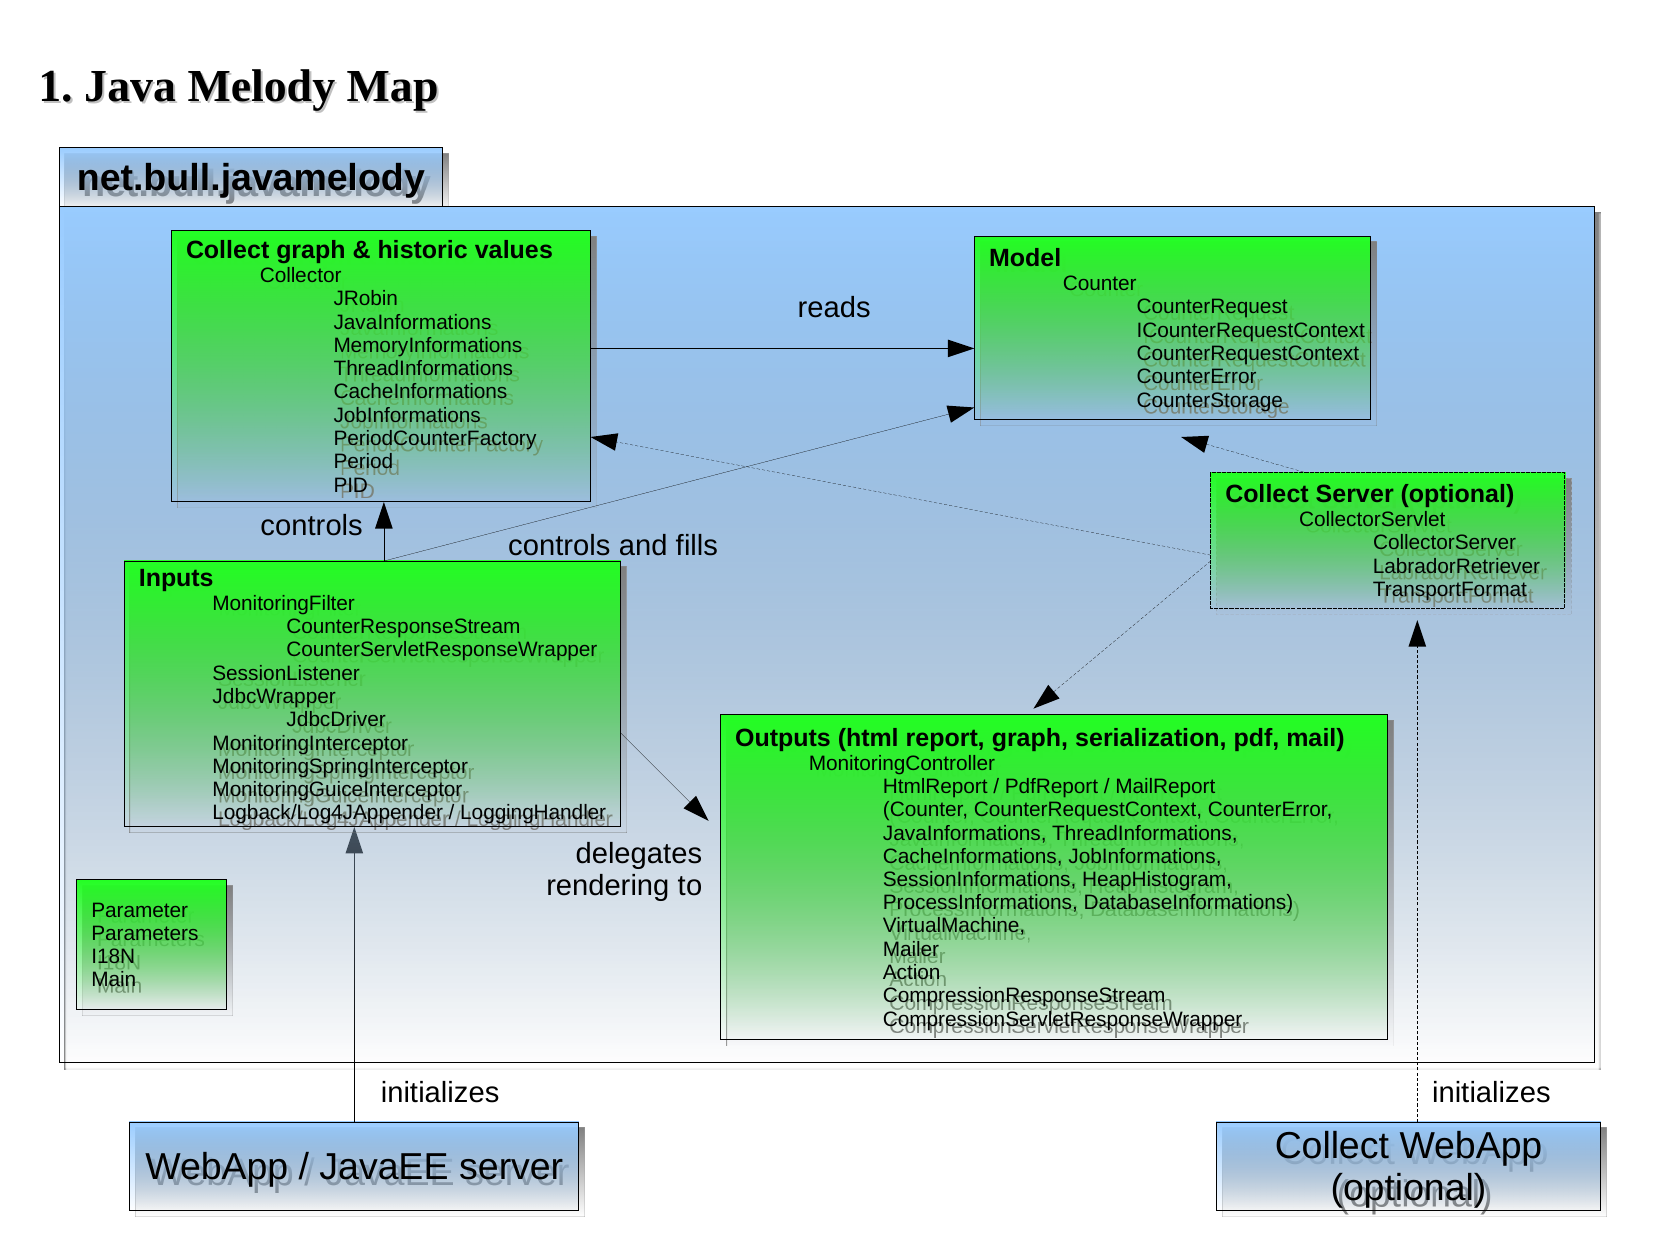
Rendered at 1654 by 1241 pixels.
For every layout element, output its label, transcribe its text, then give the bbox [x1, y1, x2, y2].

text_box controls and fills [493, 521, 533, 532]
text_box Outputs (html report, graph, serialization, pdf, mail) MonitoringController HtmlReport / PdfReport / MailReport (Counter, CounterRequestContext, CounterError, JavaInformations, ThreadInformations, CacheInformations, JobInformations, SessionInformations, HeapHistogram, ProcessInformations, DatabaseInformations) VirtualMachine, Mailer Action CompressionResponseStream CompressionServletResponseWrapper [720, 714, 1388, 1040]
text_box Collect Server (optional) CollectorServlet CollectorServer LabradorRetriever TransportFormat [1210, 472, 1565, 609]
text_box initializes [366, 1068, 515, 1117]
text_box controls [245, 501, 378, 550]
text_box delegates rendering to [531, 829, 718, 910]
text_box [59, 206, 1595, 1063]
text_box reads [782, 283, 886, 331]
text_box net.bull.javamelody [59, 147, 443, 206]
text_box initializes [1417, 1068, 1566, 1117]
text_box Collect WebApp (optional) [1216, 1122, 1601, 1211]
text_box Parameter Parameters I18N Main [76, 879, 227, 1010]
text_box WebApp / JavaEE server [129, 1122, 579, 1211]
text_box Collect graph & historic values Collector JRobin JavaInformations MemoryInformations ThreadInformations CacheInformations JobInformations PeriodCounterFactory Period PID [171, 230, 591, 502]
text_box 1. Java Melody Map [23, 53, 454, 120]
text_box controls and fills [493, 521, 734, 570]
text_box Model Counter CounterRequest ICounterRequestContext CounterRequestContext CounterError CounterStorage [974, 236, 1371, 420]
text_box Inputs MonitoringFilter CounterResponseStream CounterServletResponseWrapper SessionListener JdbcWrapper JdbcDriver MonitoringInterceptor MonitoringSpringInterceptor MonitoringGuiceInterceptor Logback/Log4JAppender / LoggingHandler [124, 561, 621, 827]
